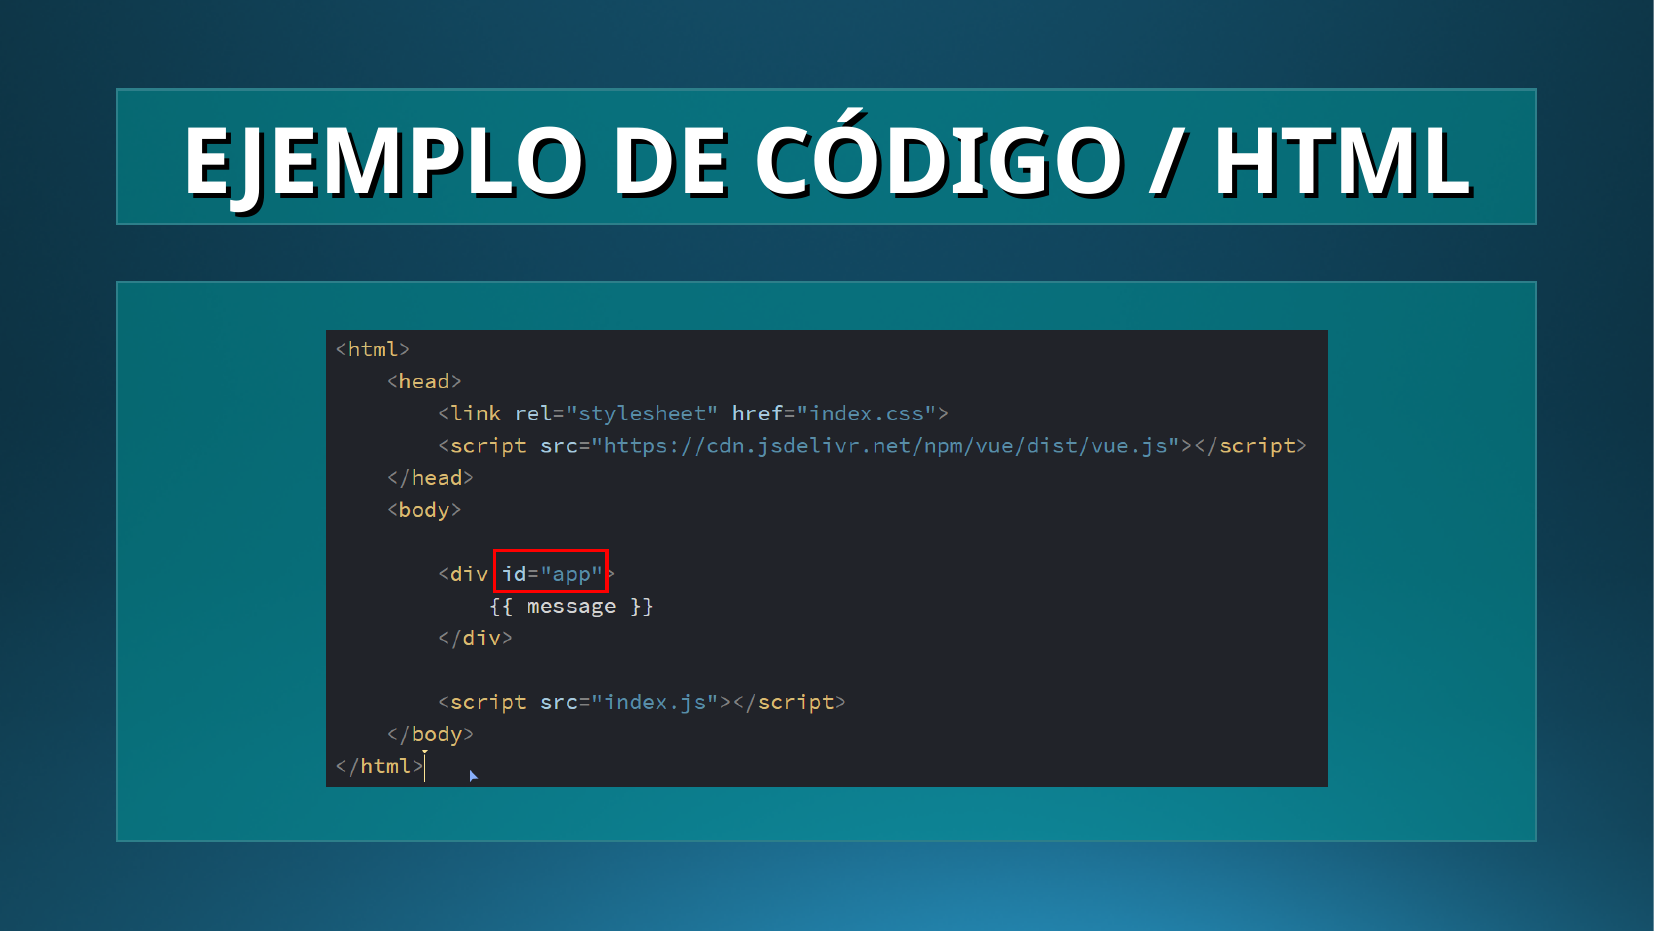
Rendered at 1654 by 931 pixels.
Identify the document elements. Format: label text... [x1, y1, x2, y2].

text_box [117, 282, 1536, 841]
text_box EJEMPLO DE CÓDIGO / HTML [117, 90, 1536, 224]
picture [326, 330, 1328, 787]
